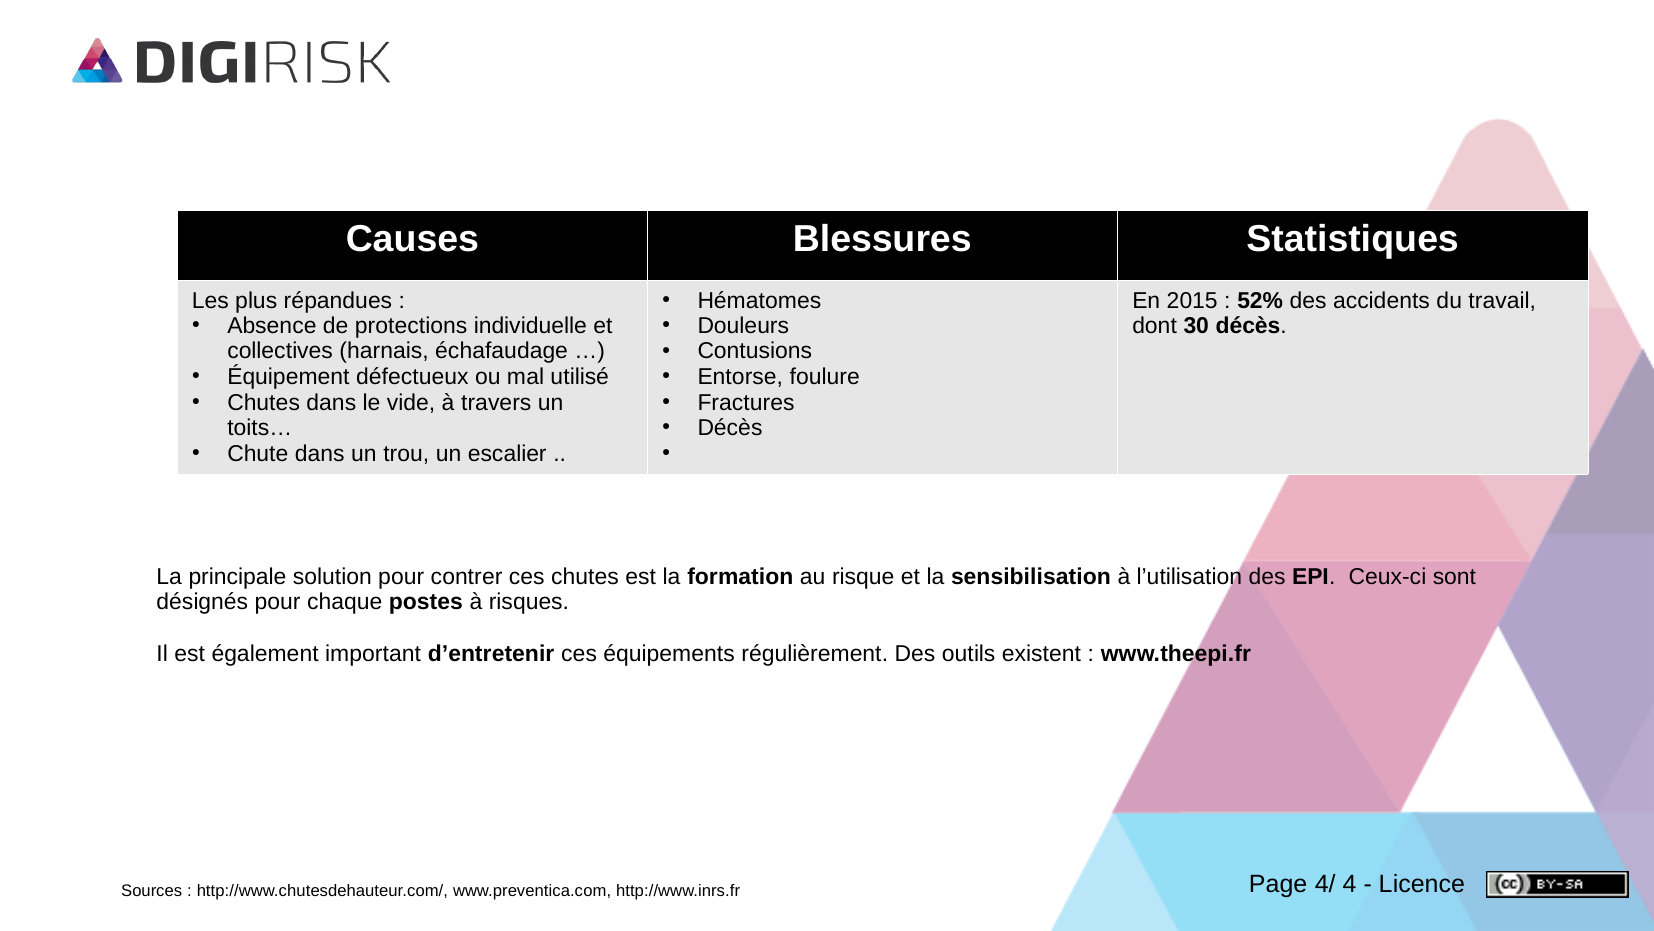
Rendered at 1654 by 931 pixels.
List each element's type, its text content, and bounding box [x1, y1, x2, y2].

table_cell Les plus répandues : Absence de protections individuelle et collectives (harnais, échafaudage …) Équipement défectueux ou mal utilisé Chutes dans le vide, à travers un toits… Chute dans un trou, un escalier .. [178, 281, 647, 474]
table_cell Hématomes Douleurs Contusions Entorse, foulure Fractures Décès [648, 281, 1117, 474]
table_cell En 2015 : 52% des accidents du travail, dont 30 décès. [1118, 281, 1588, 474]
table_header Statistiques [1118, 211, 1588, 280]
table_header Blessures [648, 211, 1117, 280]
picture [1486, 871, 1629, 898]
text_box Sources : http://www.chutesdehauteur.com/, www.preventica.com, http://www.inrs.fr [106, 874, 827, 908]
text_box La principale solution pour contrer ces chutes est la formation au risque et la sensibilisation à l’utilisation des EPI. Ceux-ci sont désignés pour chaque postes à risques. Il est également important d’entretenir ces équipements régulièrement. Des outils existent : www.theepi.fr [141, 556, 1501, 733]
picture [70, 35, 390, 83]
table_header Causes [178, 211, 647, 280]
